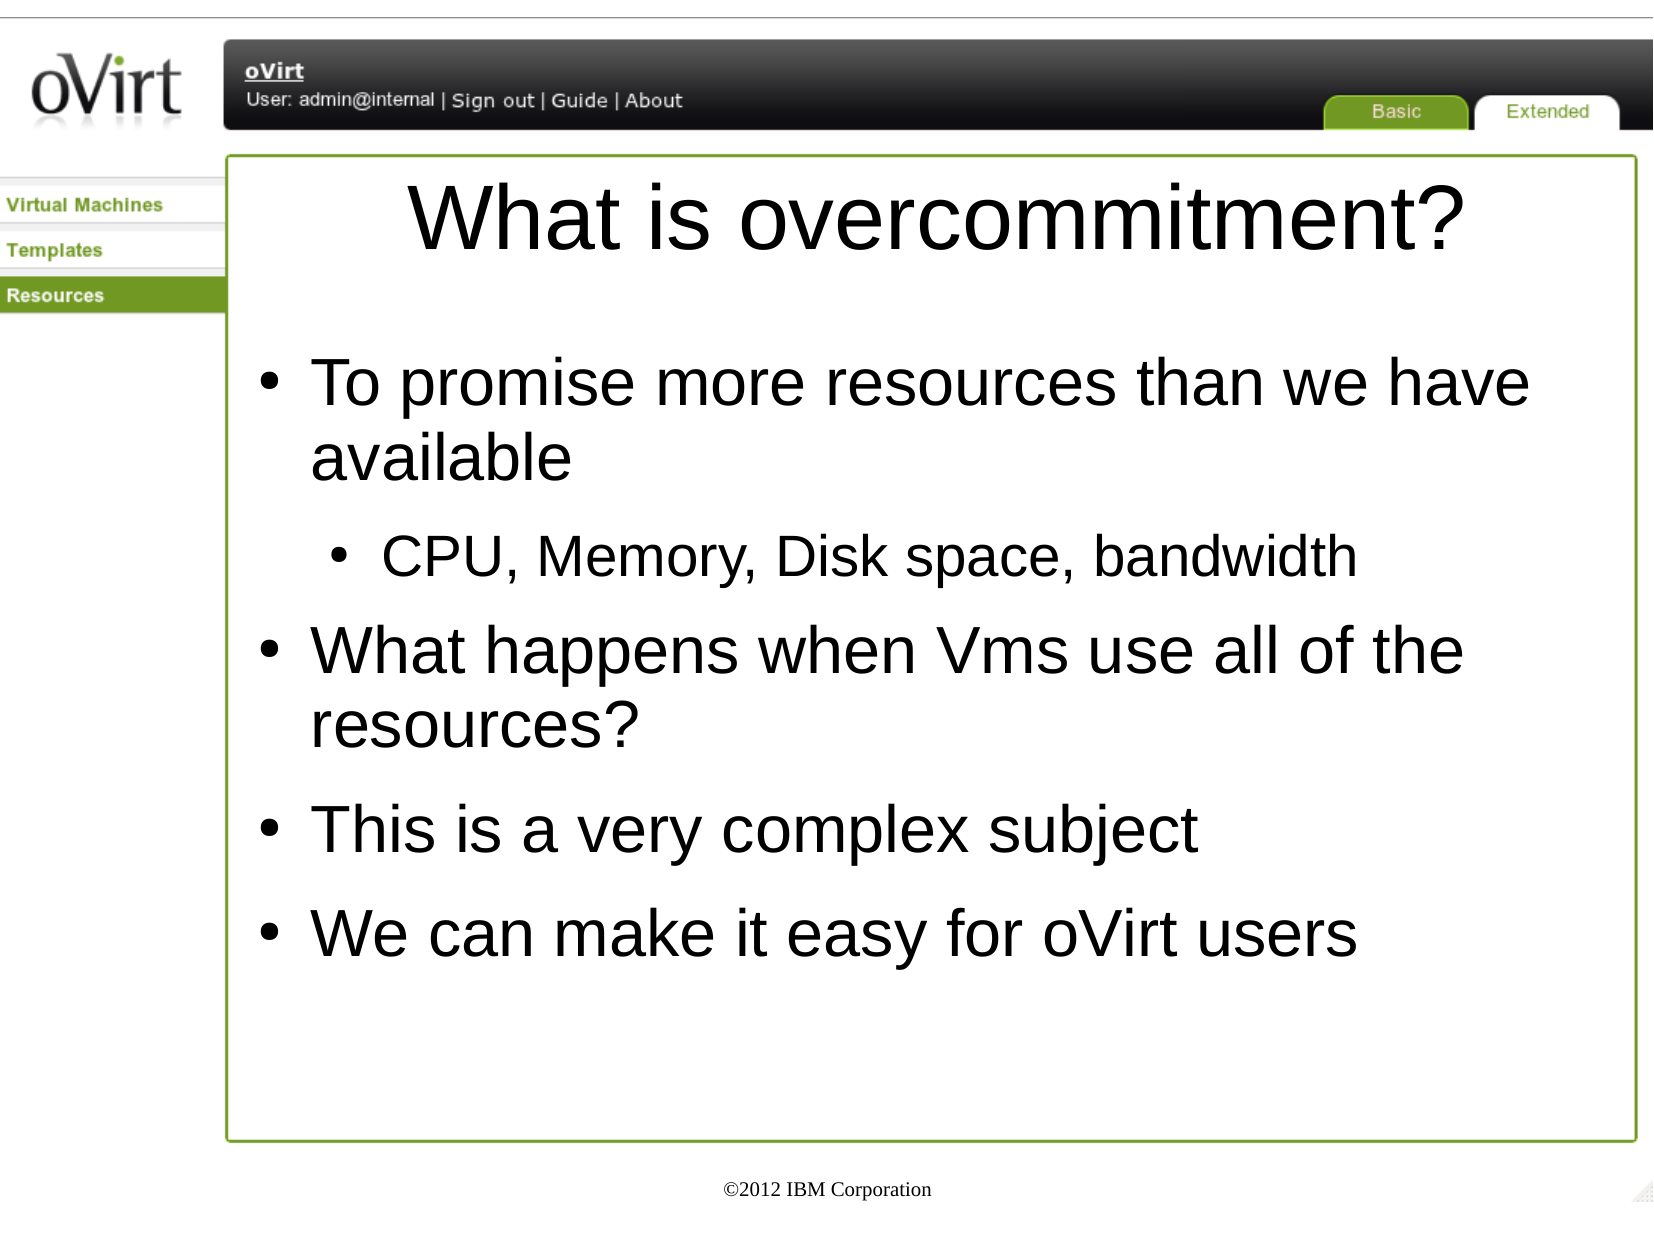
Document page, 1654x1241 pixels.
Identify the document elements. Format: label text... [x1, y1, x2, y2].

picture [0, 17, 1653, 1202]
list To promise more resources than we have available CPU, Memory, Disk space, bandwidth What happens when Vms use all of the resources? This is a very complex subject We can make it easy for oVirt users [240, 345, 1571, 1164]
title What is overcommitment? [240, 114, 1636, 322]
